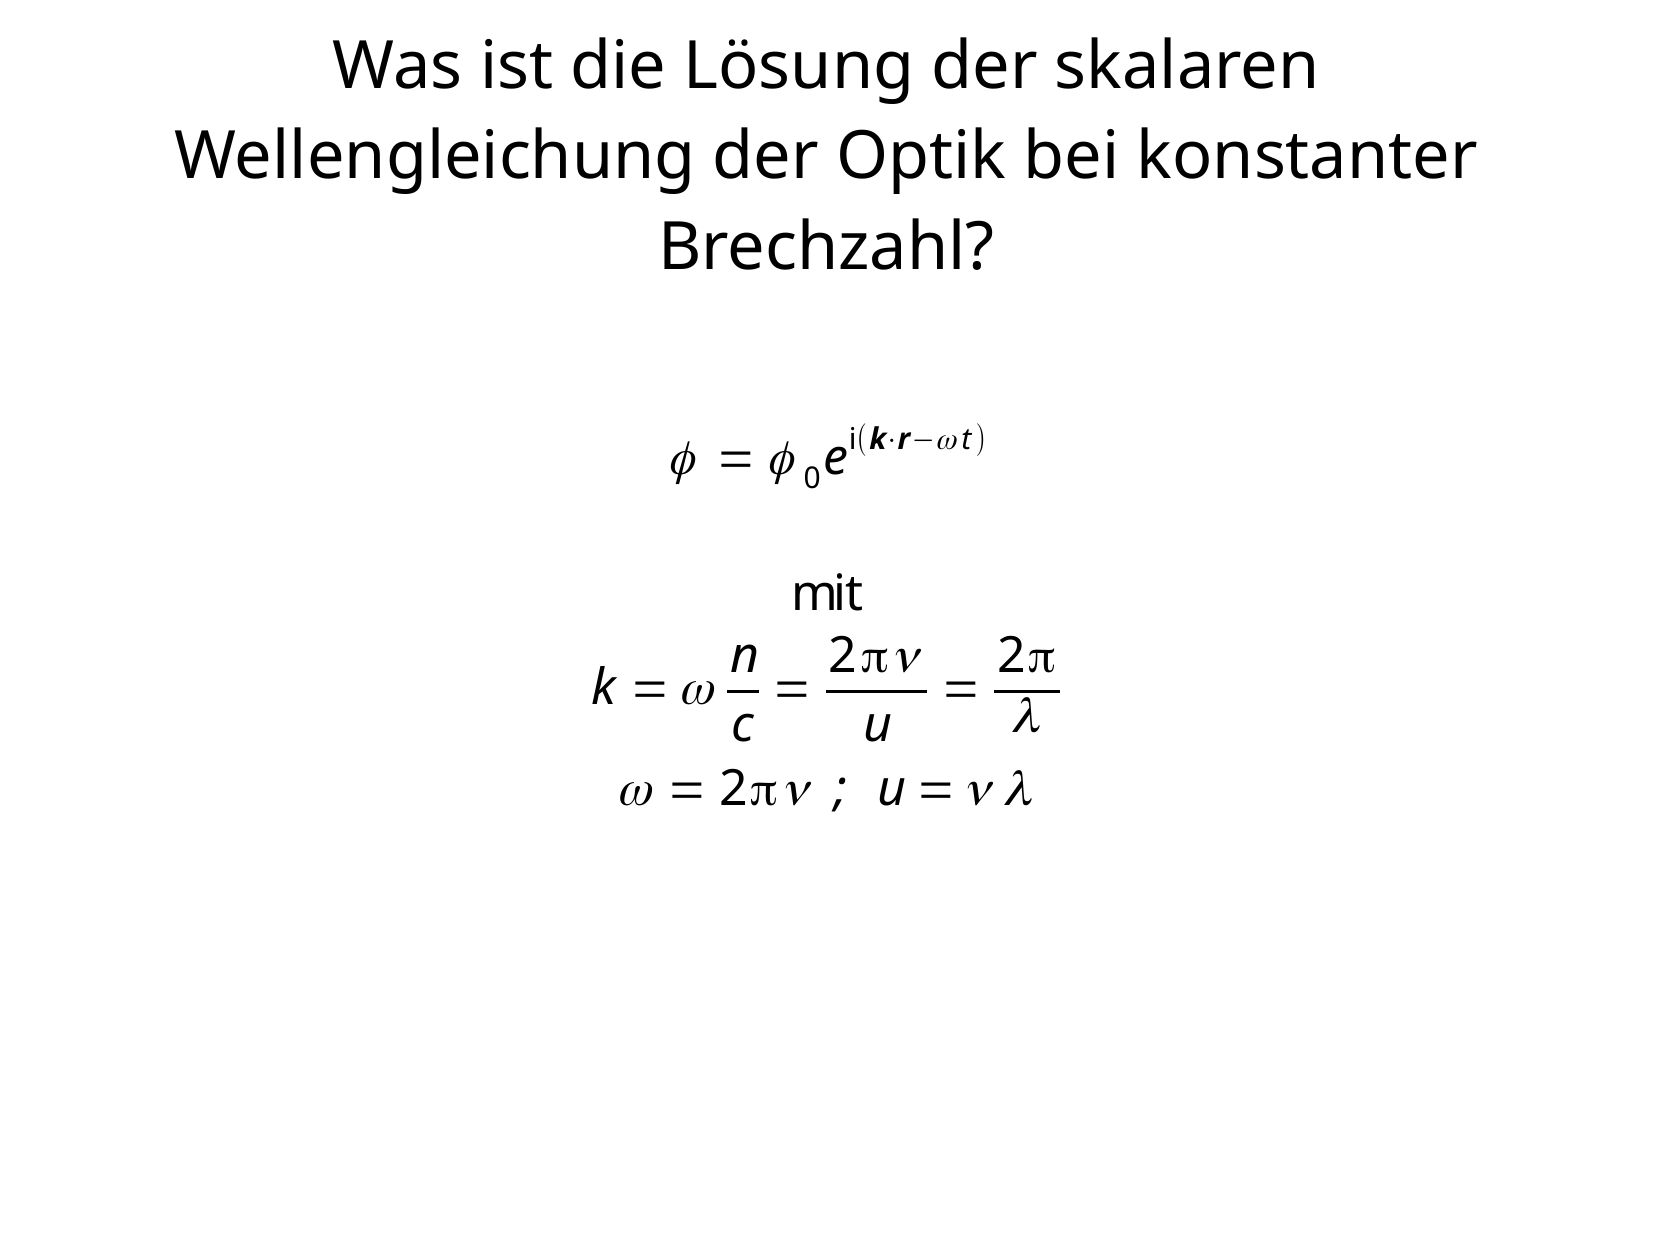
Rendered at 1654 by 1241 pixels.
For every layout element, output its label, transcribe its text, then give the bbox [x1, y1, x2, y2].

title Was ist die Lösung der skalaren Wellengleichung der Optik bei konstanter Brechzahl? [82, 49, 1571, 257]
chart [584, 421, 1069, 819]
